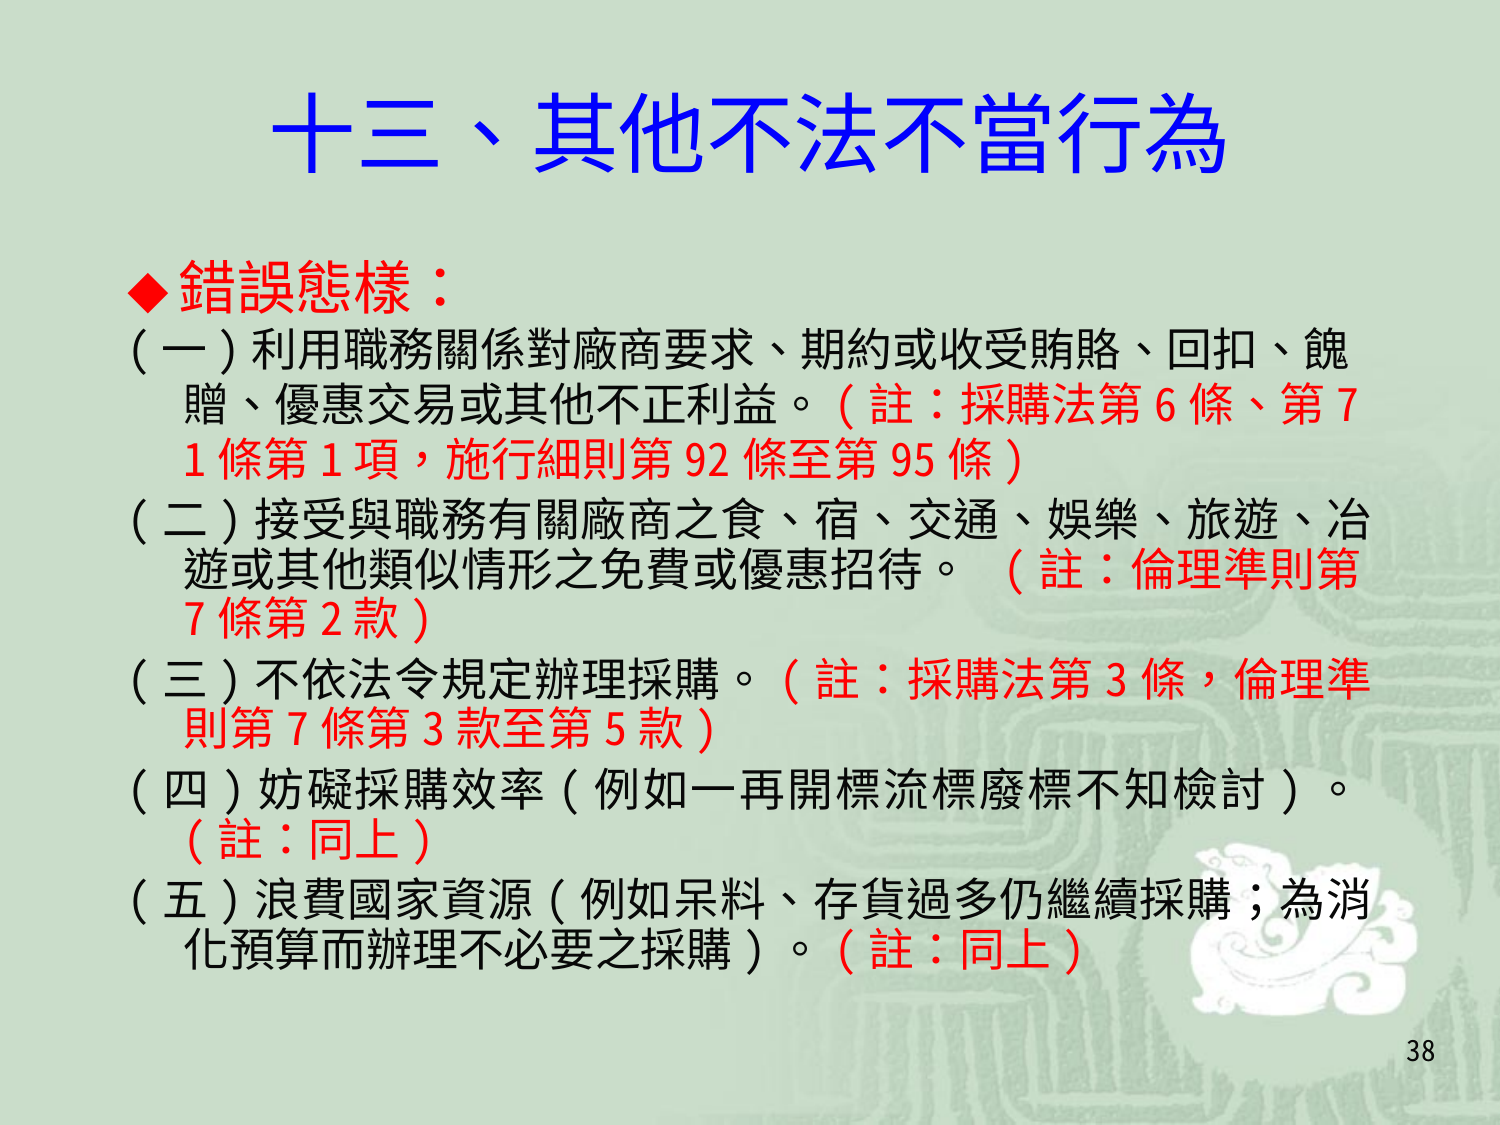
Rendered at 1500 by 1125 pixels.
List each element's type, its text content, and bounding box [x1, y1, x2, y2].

text_box <編號> [1074, 1024, 1451, 1103]
picture [0, 0, 1500, 1125]
title 十三、其他不法不當行為 [49, 37, 1451, 225]
list ◆錯誤態樣： (一)利用職務關係對廠商要求、期約或收受賄賂、回扣、餽贈、優惠交易或其他不正利益。(註：採購法第6條、第71條第1項，施行細則第92條至第95條) (二)接受與職務有關廠商之食、宿、交通、娛樂、旅遊、冶遊或其他類似情形之免費或優惠招待。 (註：倫理準則第7條第2款) (三)不依法令規定辦理採購。(註：採購法第3條，倫理準則第7條第3款至第5款) (四)妨礙採購效率(例如一再開標流標廢標不知檢討)。(註：同上) (五)浪費國家資源(例如呆料、存貨過多仍繼續採購；為消化預算而辦理不必要之採購)。(註：同上) [112, 243, 1388, 996]
